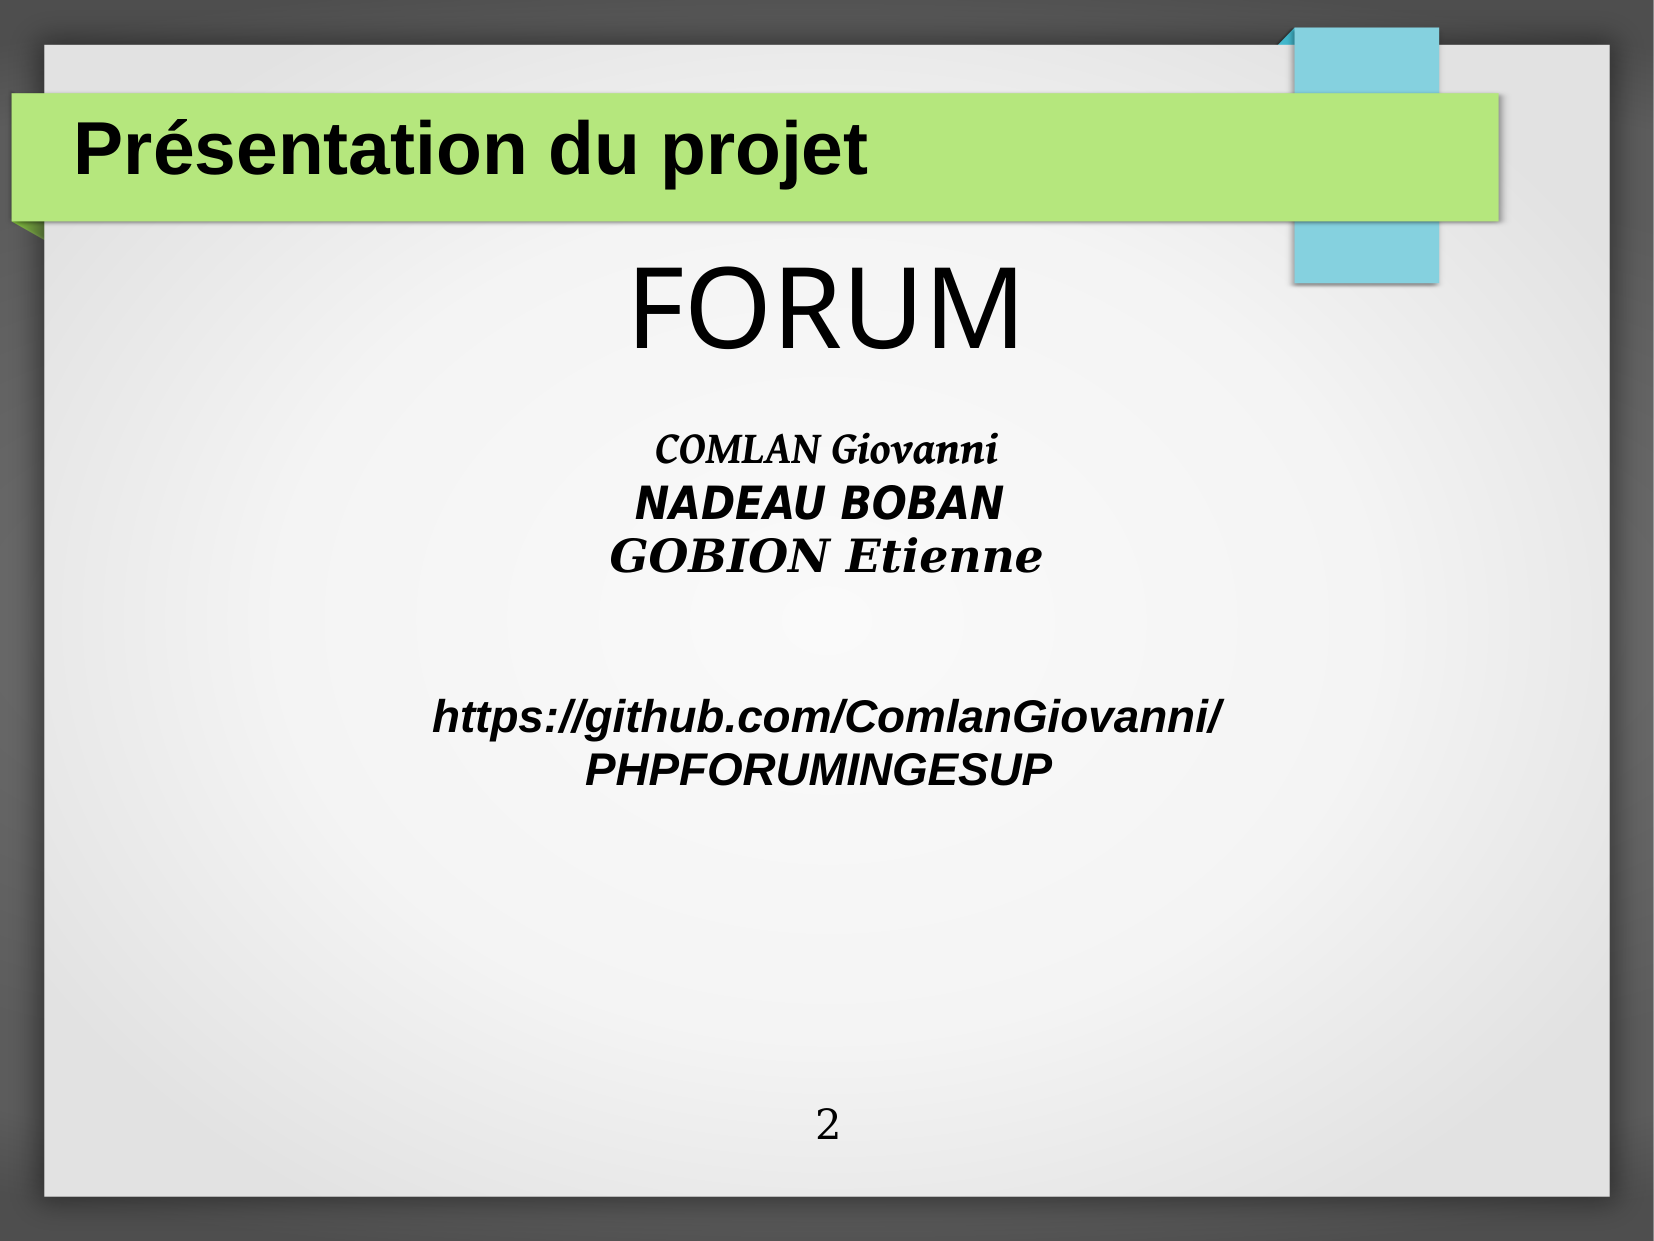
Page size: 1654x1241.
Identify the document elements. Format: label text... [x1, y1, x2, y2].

title Présentation du projet [47, 106, 1229, 275]
text_box FORUM COMLAN Giovanni NADEAU BOBAN GOBION Etienne https://github.com/ComlanGiovanni/PHPFORUMINGESUP 2 [283, 220, 1371, 1146]
picture [0, 0, 1654, 1241]
